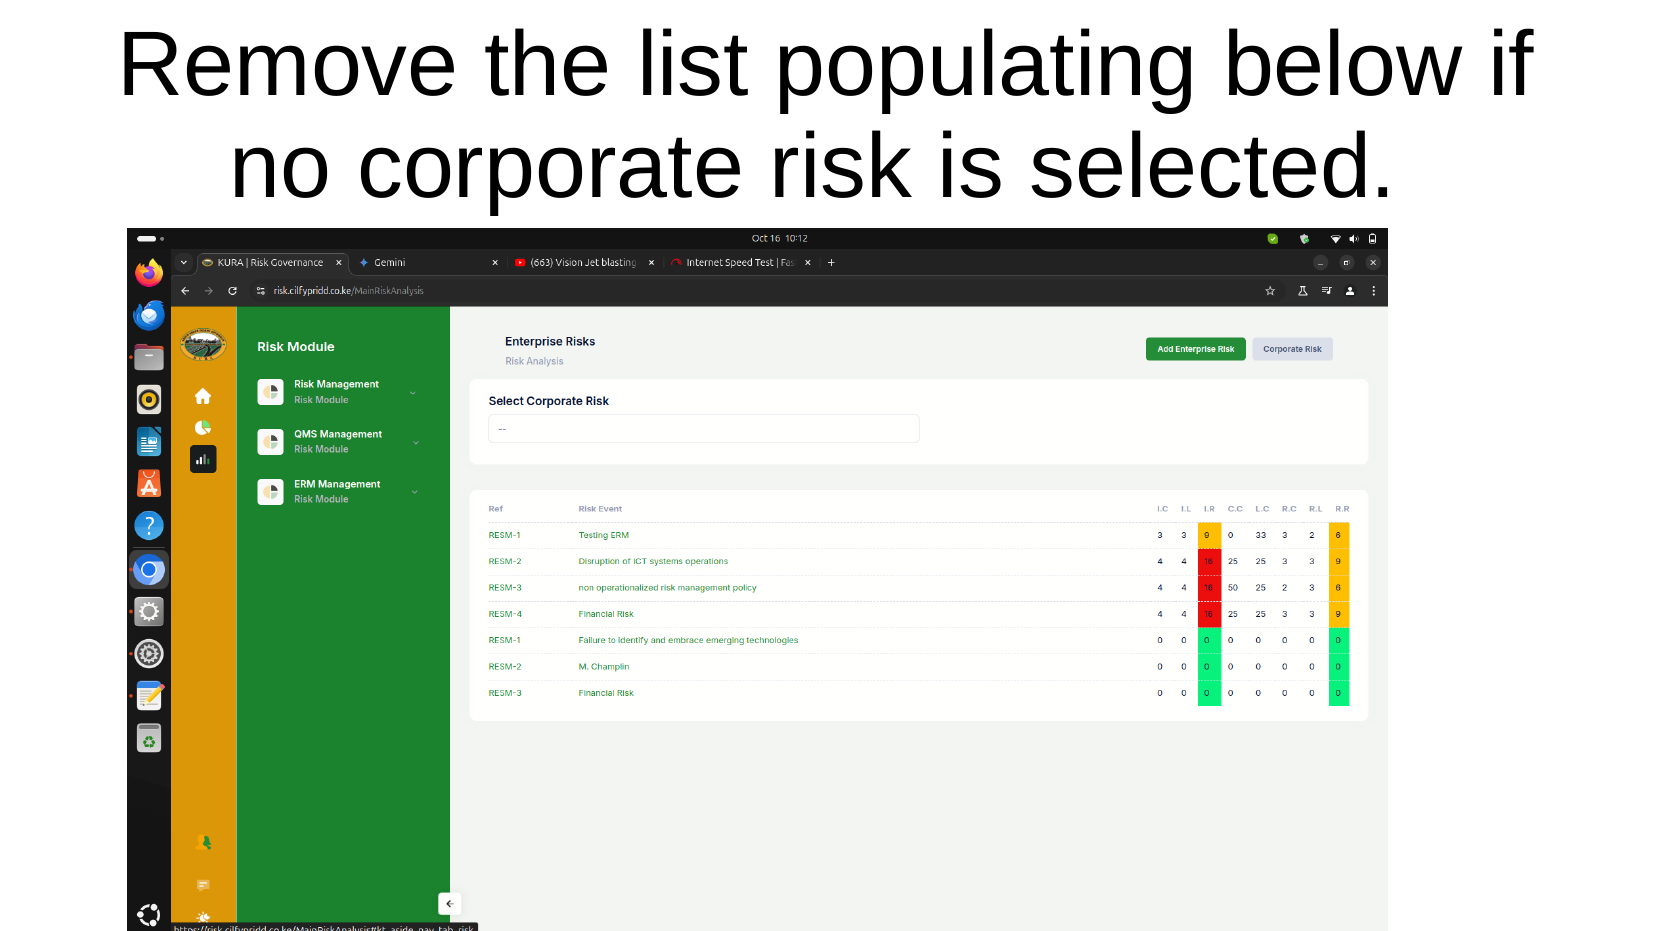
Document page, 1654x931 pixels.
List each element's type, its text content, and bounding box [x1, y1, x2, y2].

picture [127, 228, 1388, 931]
title Remove the list populating below if no corporate risk is selected. [82, 12, 1571, 218]
